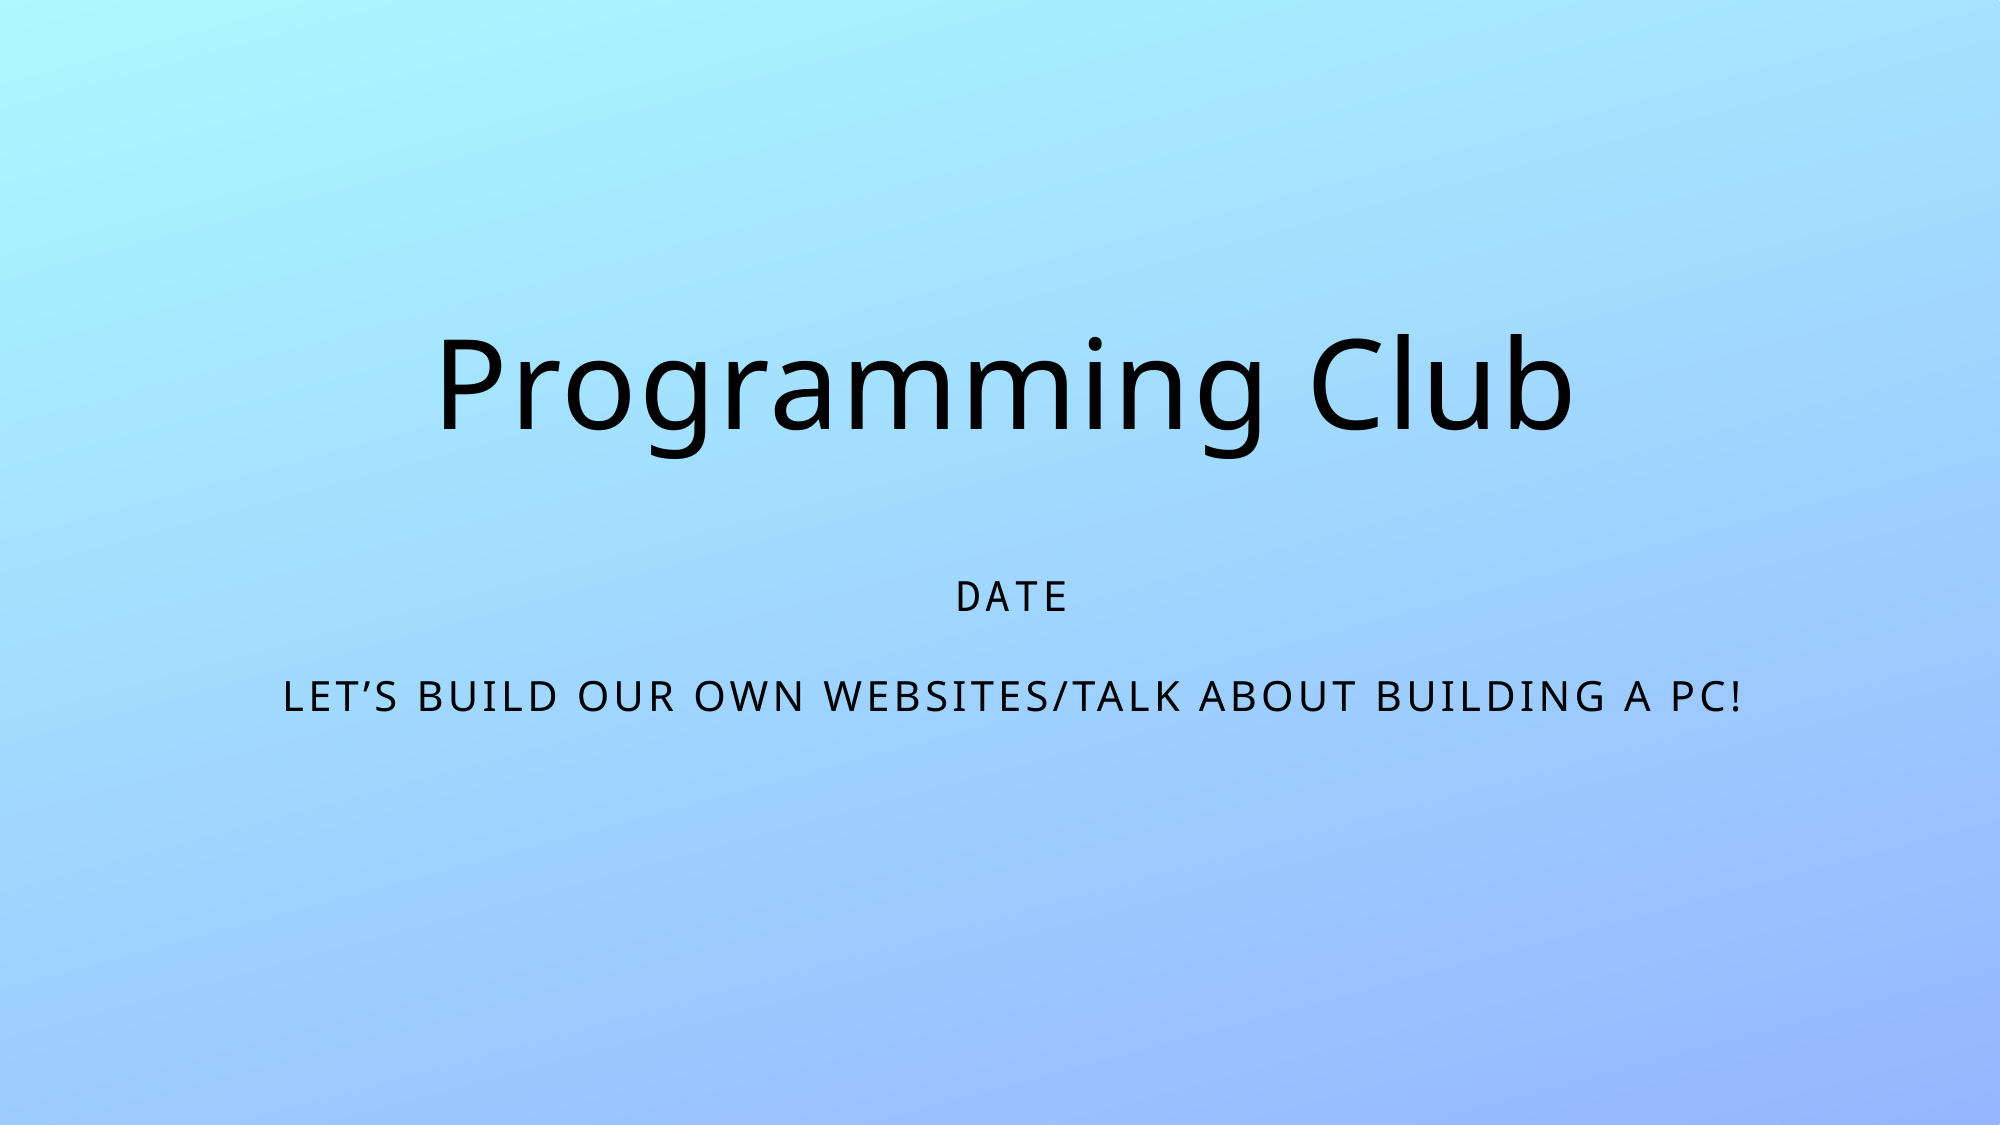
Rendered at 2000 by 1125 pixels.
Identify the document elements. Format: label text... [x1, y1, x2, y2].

subtitle DATE Let’s BUILD OUR OWN WEBSITES/TALK ABOUT BUILDING a PC! [237, 562, 1788, 850]
title Programming Club [399, 287, 1613, 463]
